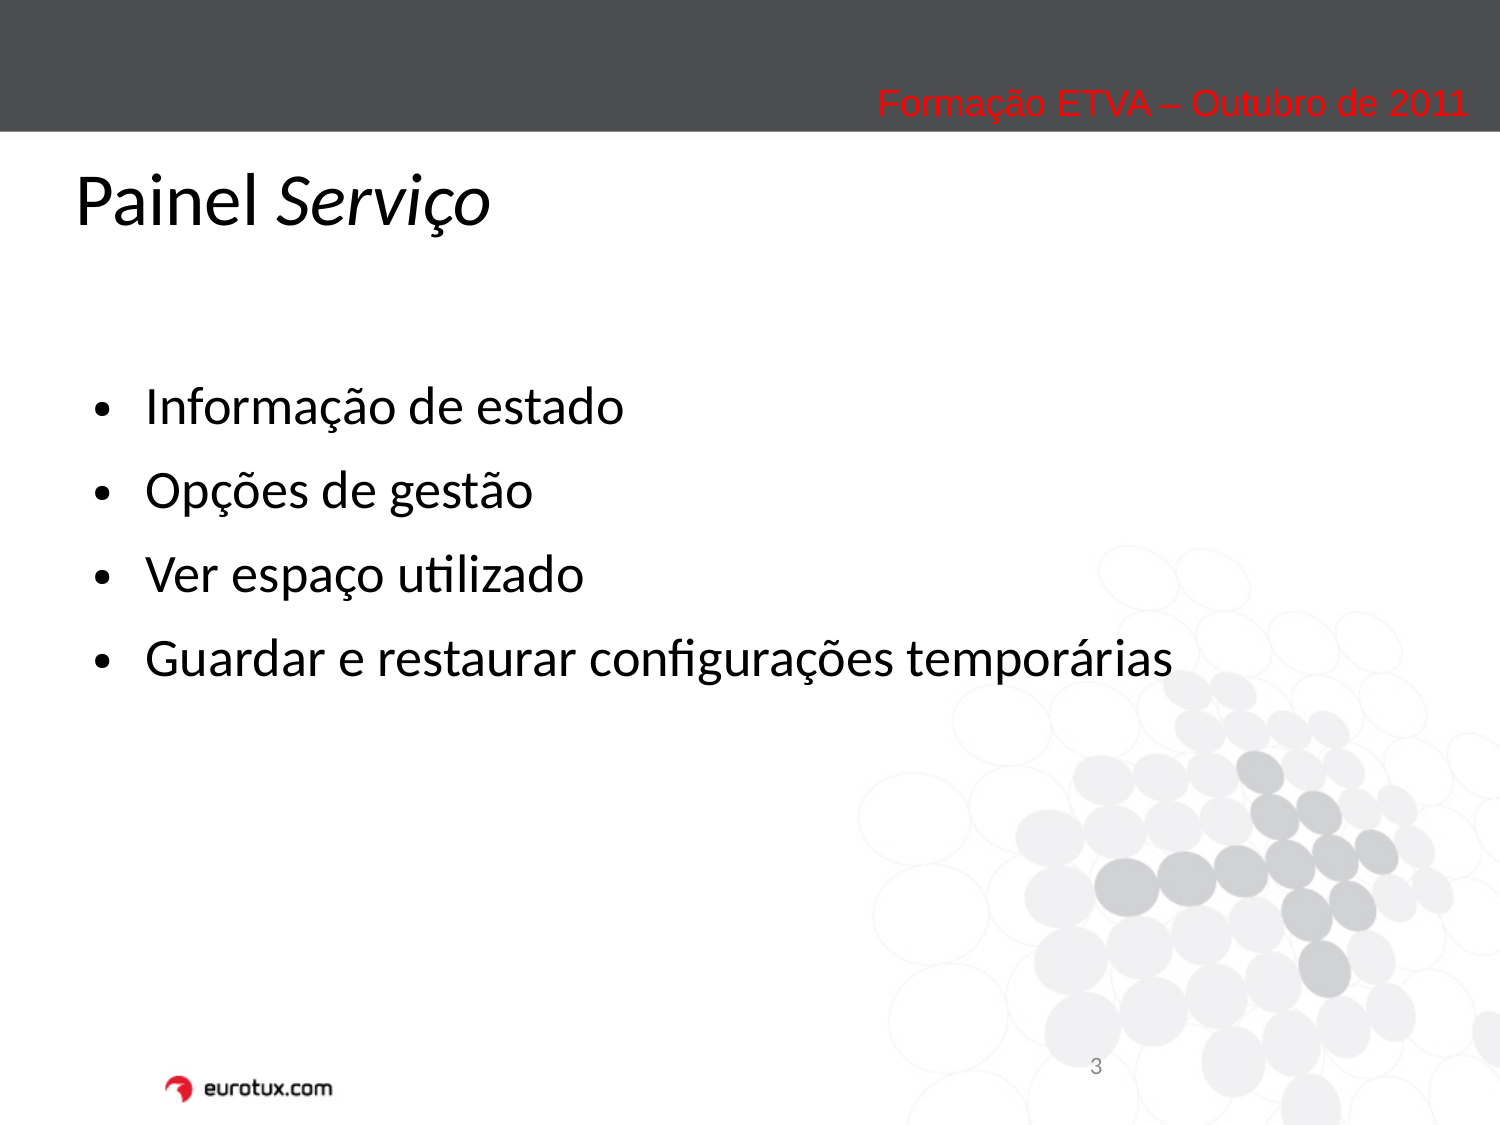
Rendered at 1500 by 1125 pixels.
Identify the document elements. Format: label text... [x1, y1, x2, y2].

title Painel Serviço [75, 112, 1425, 299]
picture [0, 0, 1500, 1125]
list Informação de estado Opções de gestão Ver espaço utilizado Guardar e restaurar configurações temporárias [75, 299, 1425, 1043]
